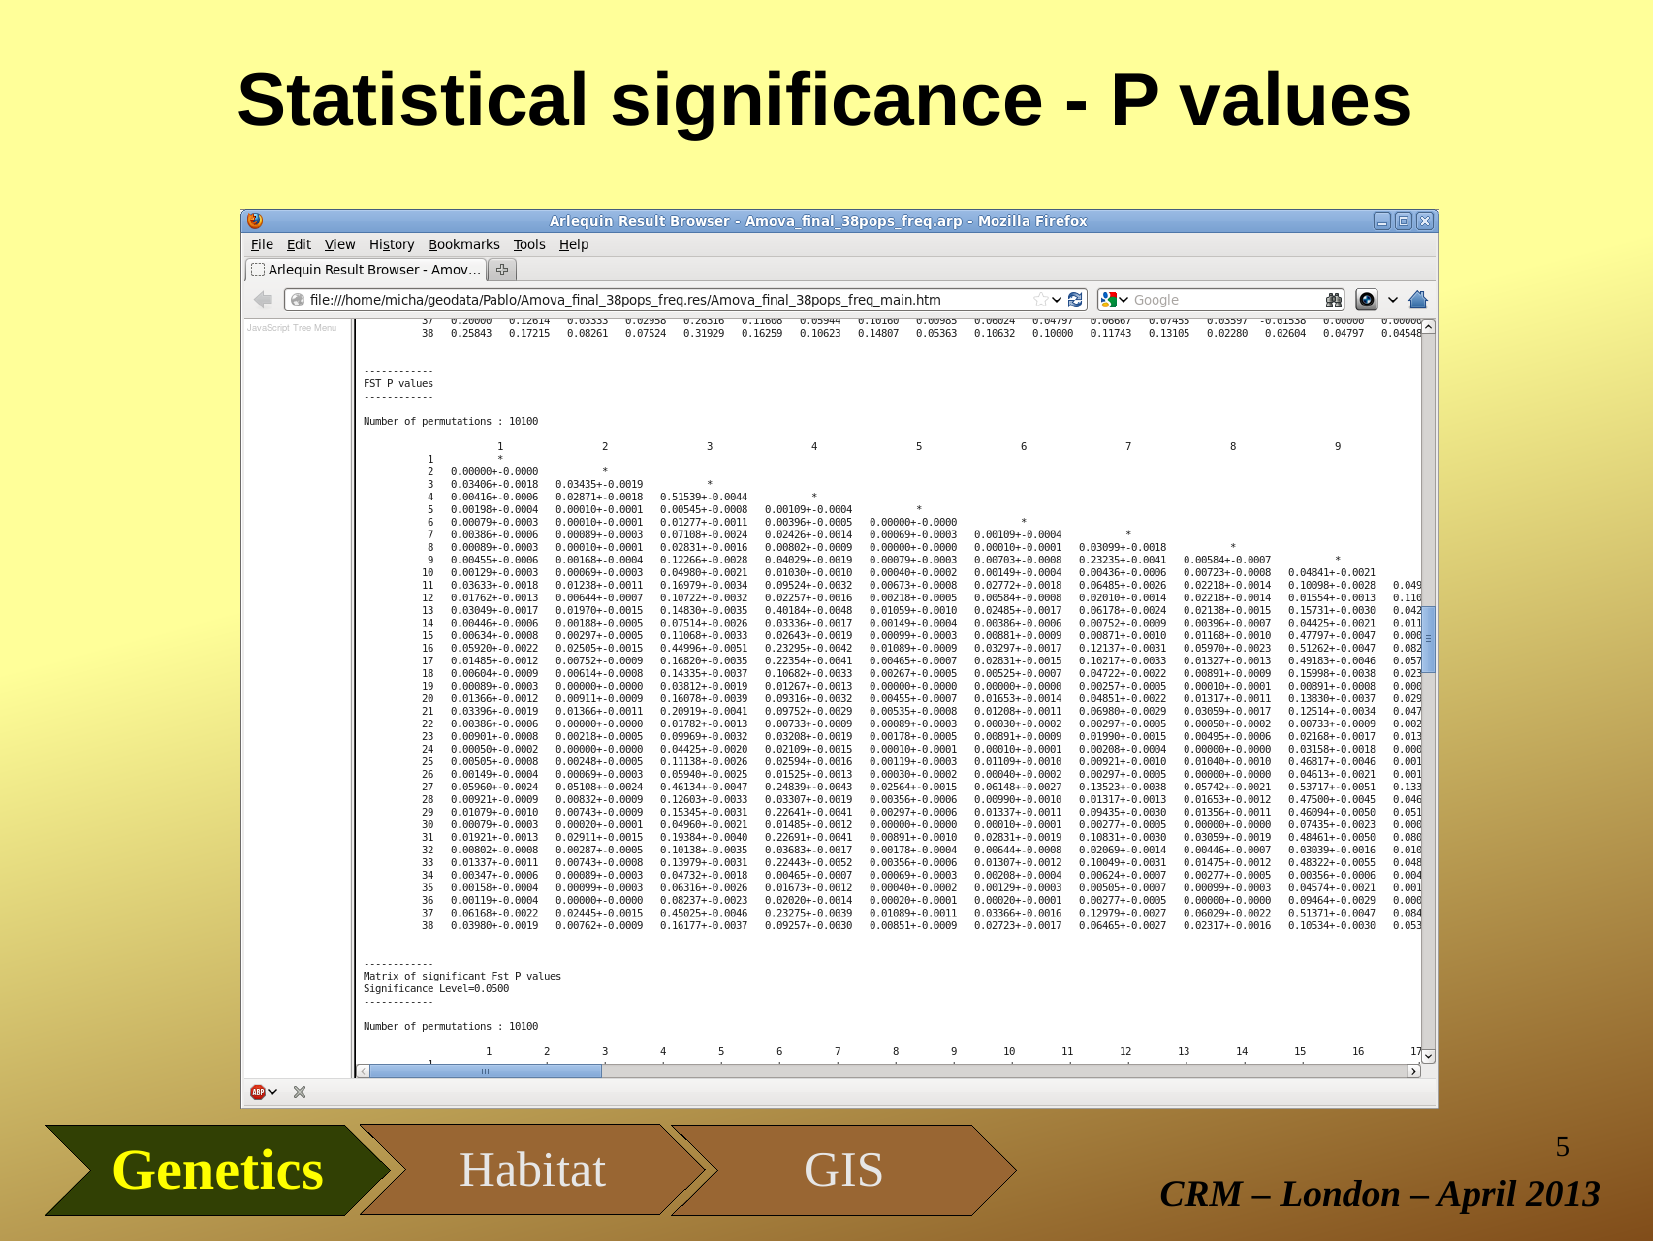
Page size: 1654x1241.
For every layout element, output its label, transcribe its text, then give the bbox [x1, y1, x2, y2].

picture [240, 209, 1439, 1109]
title Statistical significance - P values [60, 49, 1591, 151]
